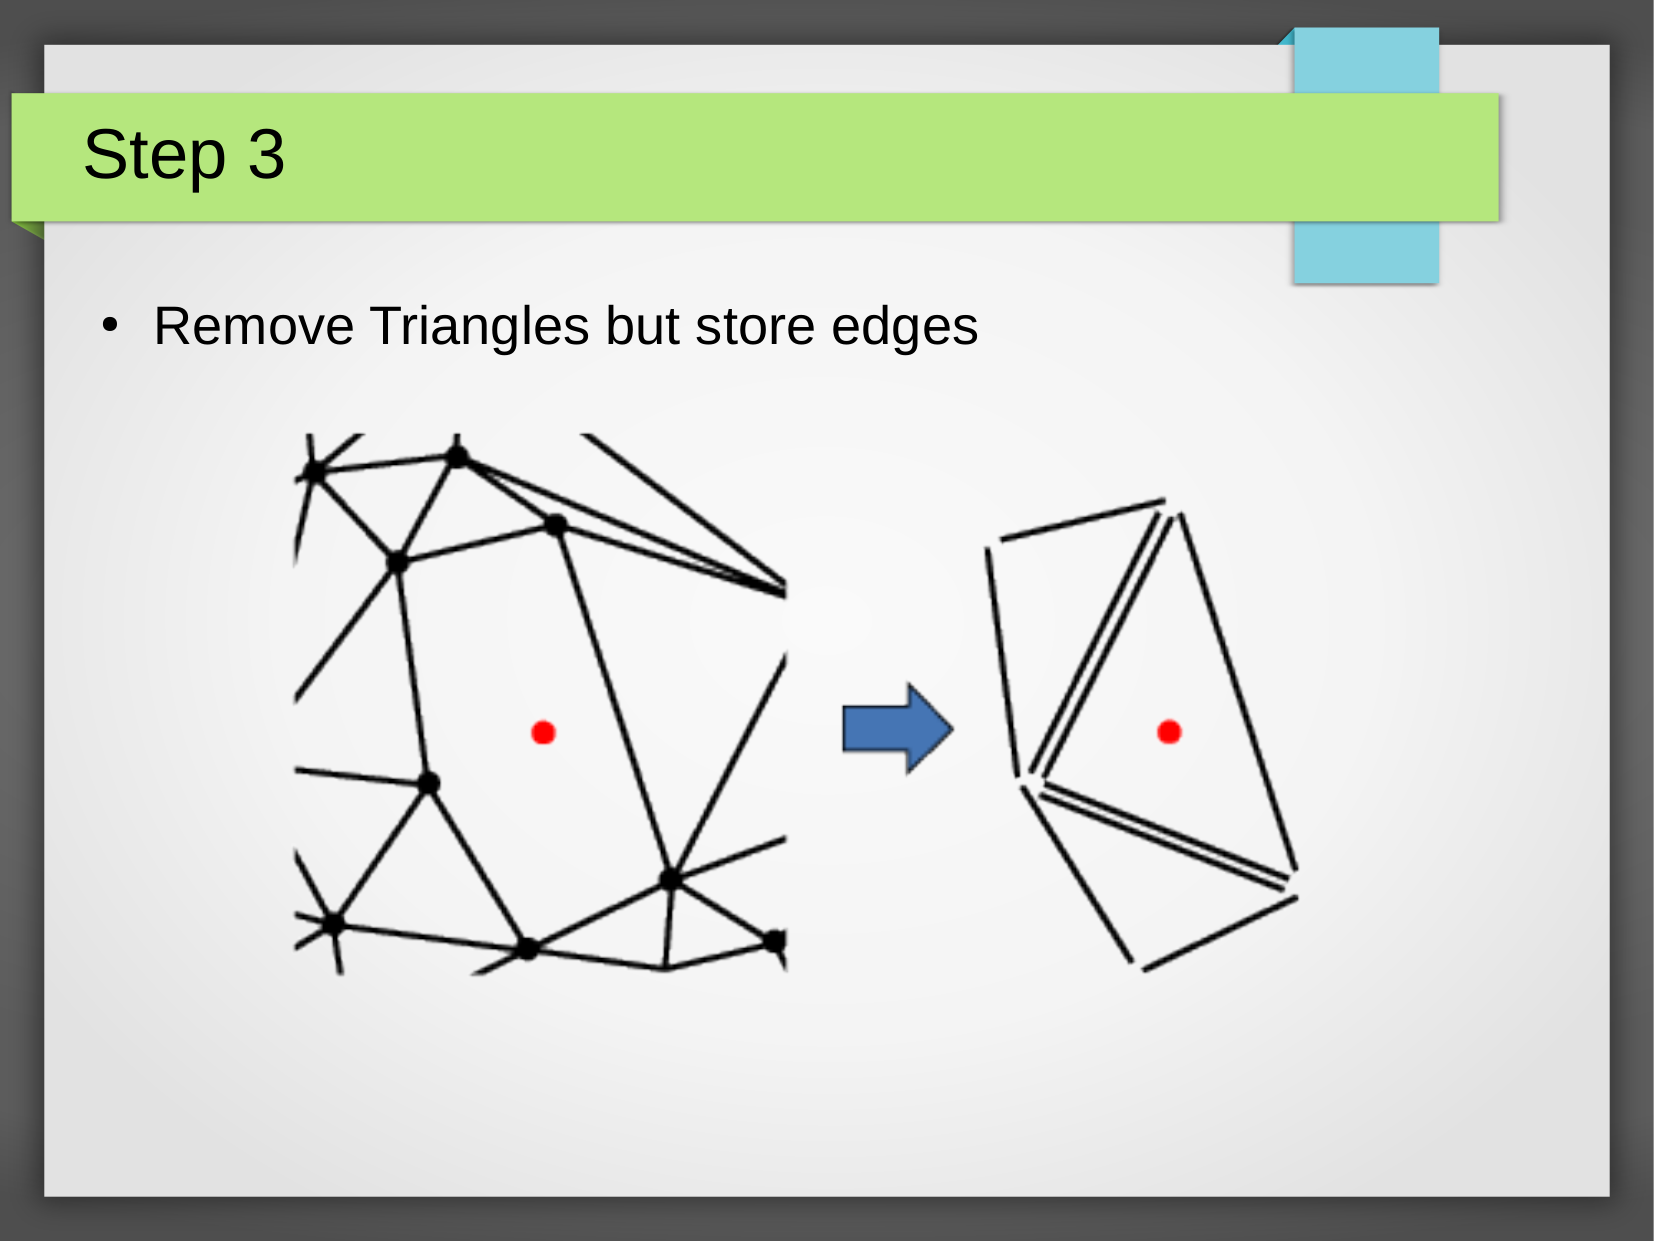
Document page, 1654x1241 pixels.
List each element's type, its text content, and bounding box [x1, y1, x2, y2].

title Step 3 [82, 94, 1264, 213]
list Remove Triangles but store edges [82, 295, 1571, 1015]
picture [0, 0, 1654, 1241]
